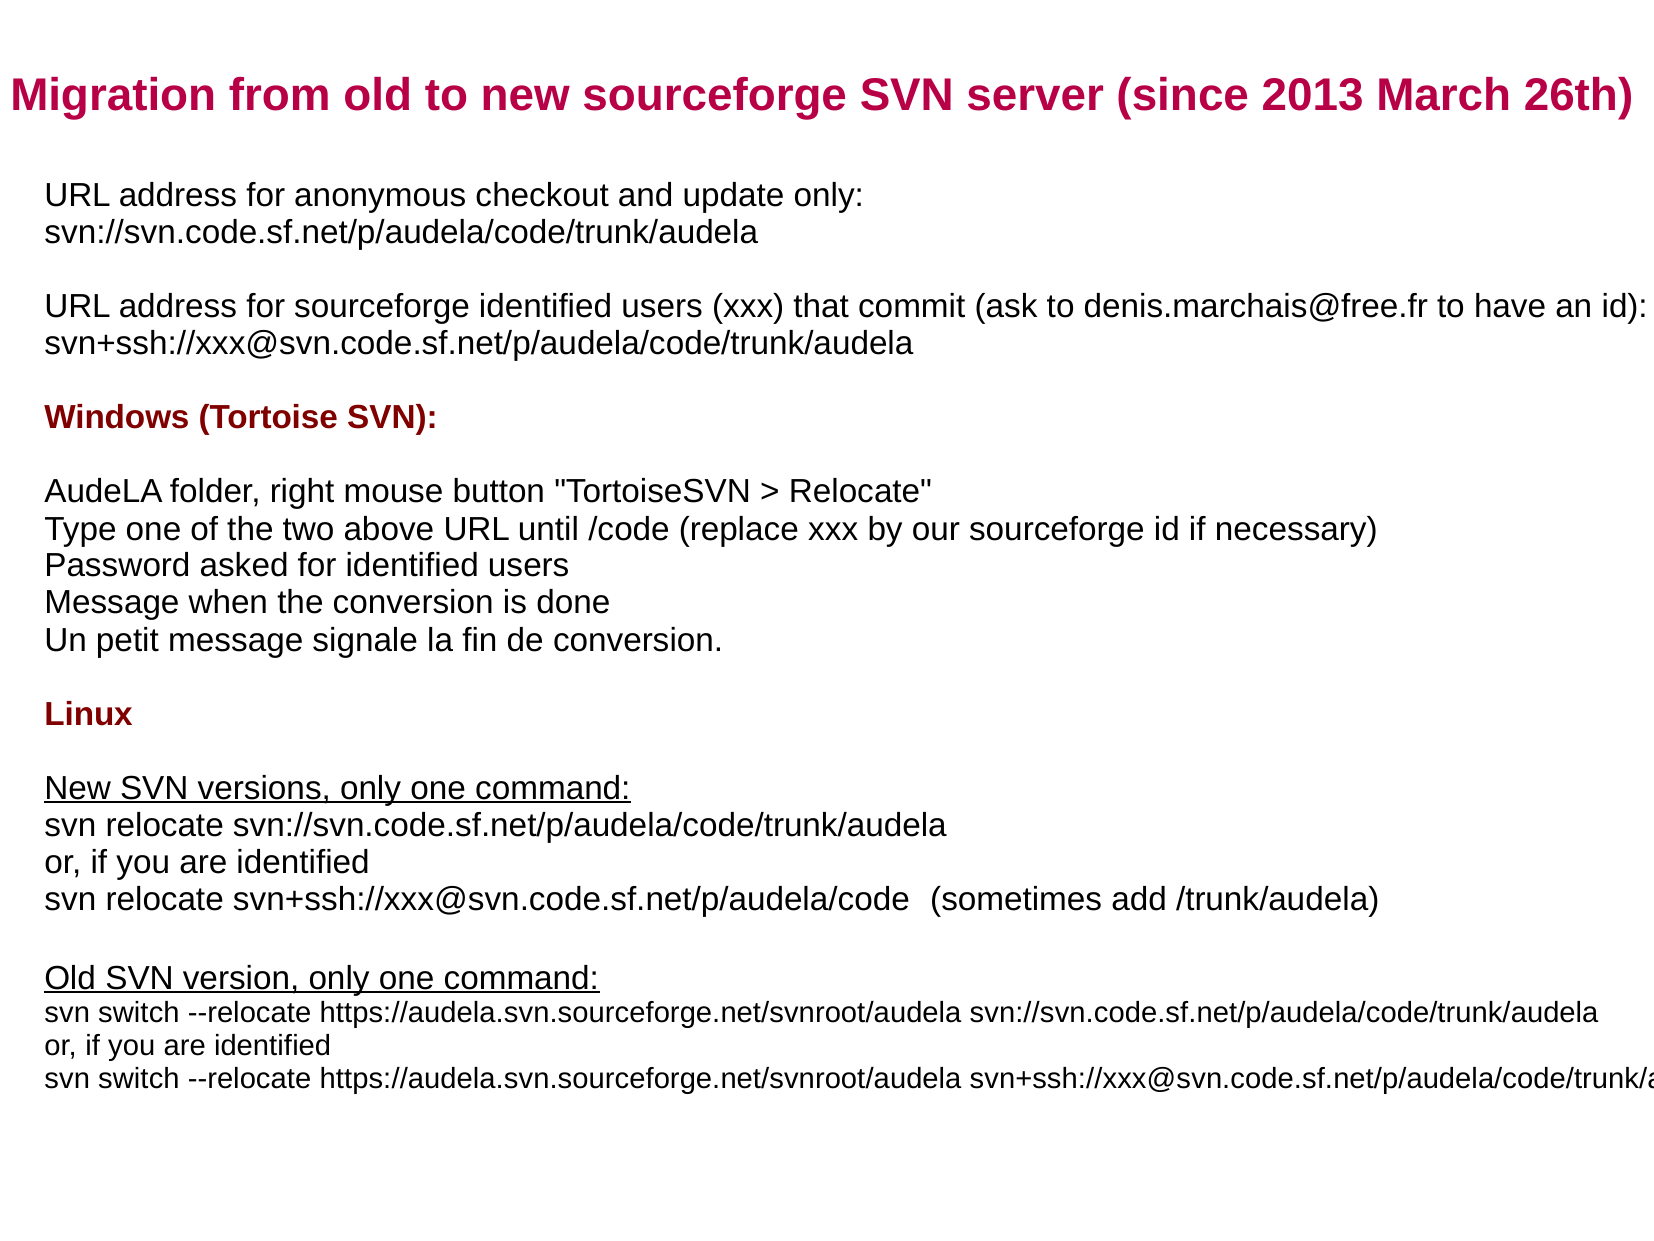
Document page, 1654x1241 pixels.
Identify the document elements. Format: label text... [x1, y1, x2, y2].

text_box Migration from old to new sourceforge SVN server (since 2013 March 26th) [0, 61, 1650, 129]
text_box URL address for anonymous checkout and update only: svn://svn.code.sf.net/p/audela/code/trunk/audela URL address for sourceforge identified users (xxx) that commit (ask to denis.marchais@free.fr to have an id): svn+ssh://xxx@svn.code.sf.net/p/audela/code/trunk/audela Windows (Tortoise SVN): AudeLA folder, right mouse button "TortoiseSVN > Relocate" Type one of the two above URL until /code (replace xxx by our sourceforge id if necessary) Password asked for identified users Message when the conversion is done Un petit message signale la fin de conversion. Linux New SVN versions, only one command: svn relocate svn://svn.code.sf.net/p/audela/code/trunk/audela or, if you are identified svn relocate svn+ssh://xxx@svn.code.sf.net/p/audela/code (sometimes add /trunk/audela) Old SVN version, only one command: svn switch --relocate https://audela.svn.sourceforge.net/svnroot/audela svn://svn.code.sf.net/p/audela/code/trunk/audela or, if you are identified svn switch --relocate https://audela.svn.sourceforge.net/svnroot/audela svn+ssh://xxx@svn.code.sf.net/p/audela/code/trunk/audela [29, 169, 1654, 1189]
